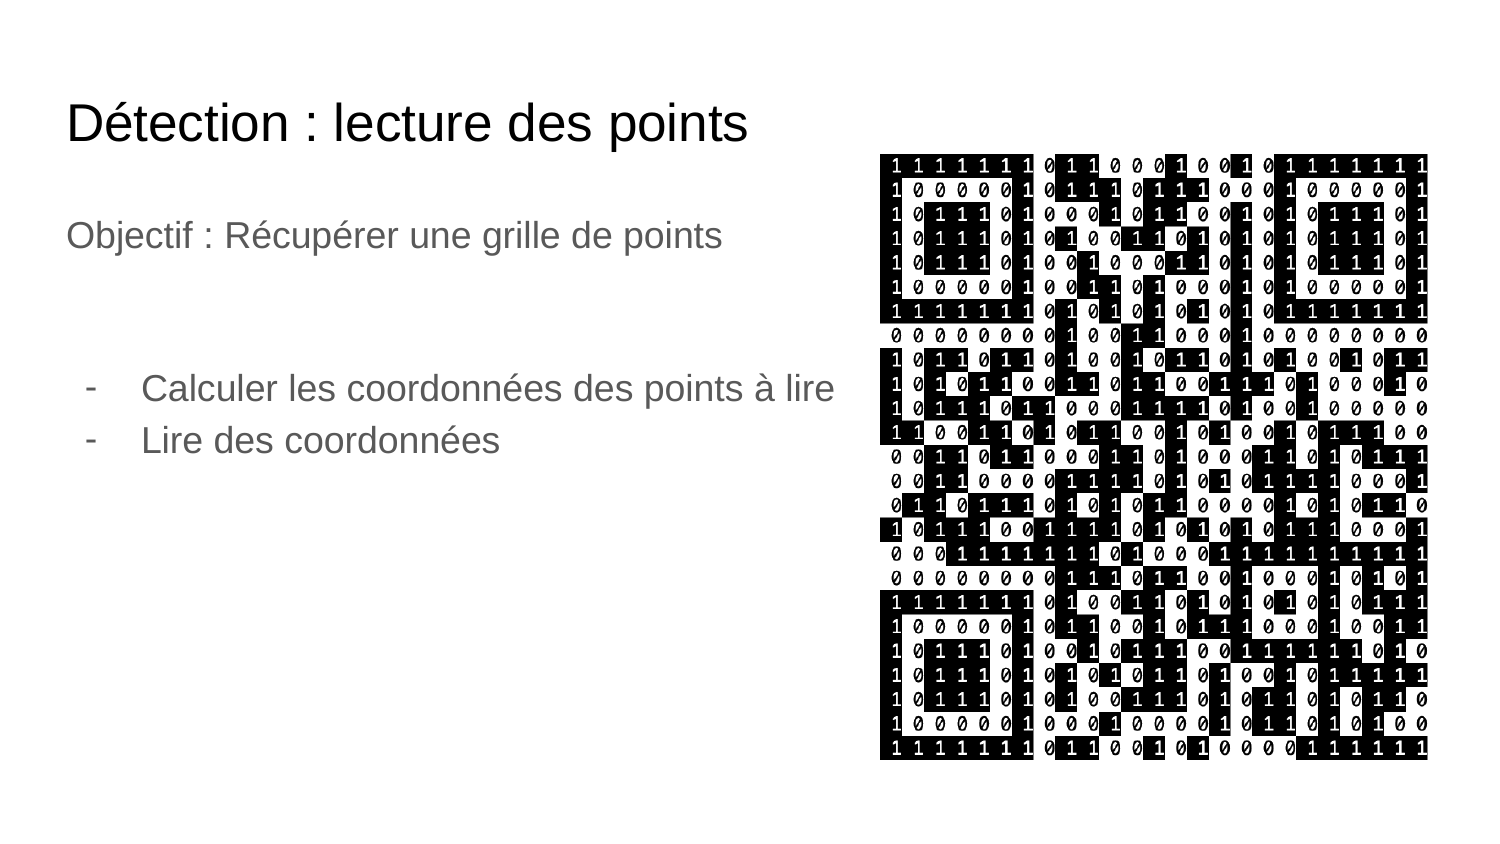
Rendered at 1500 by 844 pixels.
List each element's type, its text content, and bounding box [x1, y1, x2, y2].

list Objectif : Récupérer une grille de points Calculer les coordonnées des points à lire Lire des coordonnées [51, 189, 858, 750]
picture [858, 129, 1449, 784]
title Détection : lecture des points [51, 72, 1449, 167]
